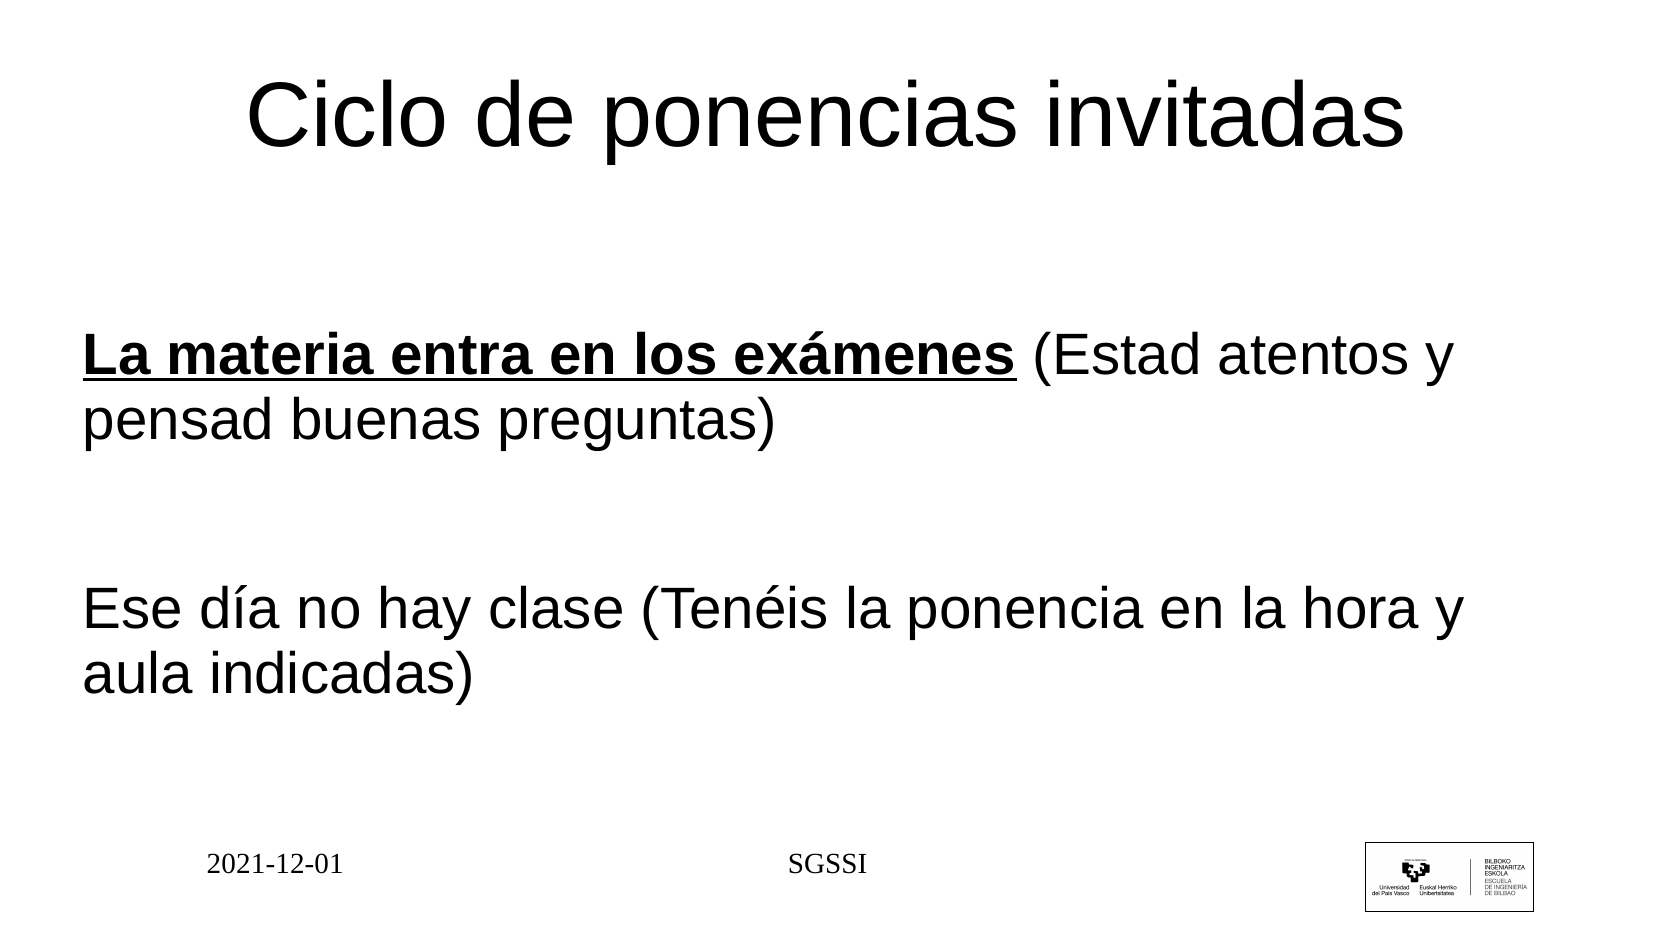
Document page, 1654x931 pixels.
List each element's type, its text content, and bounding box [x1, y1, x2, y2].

list La materia entra en los exámenes (Estad atentos y pensad buenas preguntas) Ese día no hay clase (Tenéis la ponencia en la hora y aula indicadas) [82, 217, 1571, 758]
title Ciclo de ponencias invitadas [82, 37, 1571, 193]
picture [1366, 843, 1533, 911]
